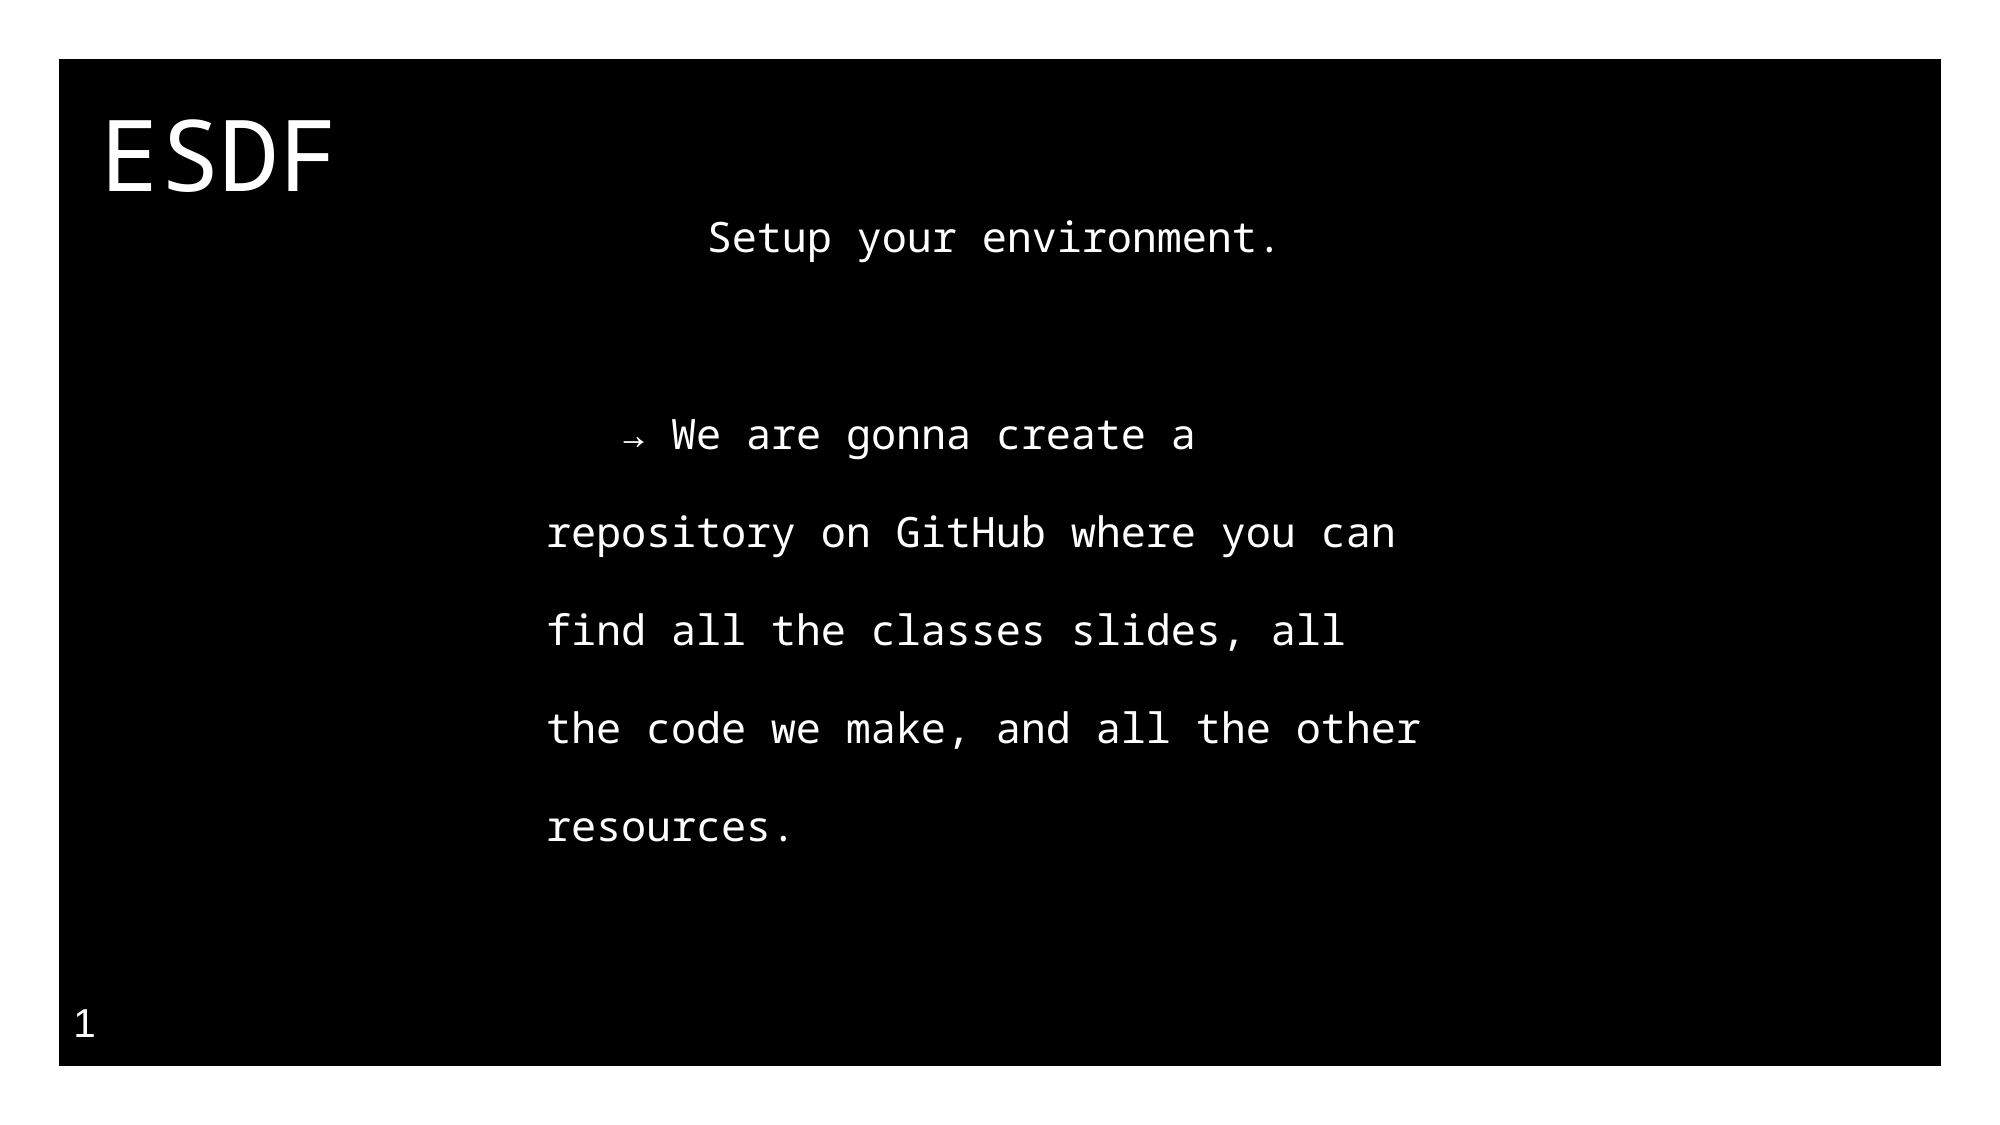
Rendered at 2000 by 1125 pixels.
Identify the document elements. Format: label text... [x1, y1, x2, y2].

subtitle Setup your environment. → We are gonna create a repository on GitHub where you can find all the classes slides, all the code we make, and all the other resources. [546, 96, 1443, 989]
text_box 1 [58, 992, 773, 1070]
title ESDF [100, 0, 515, 396]
